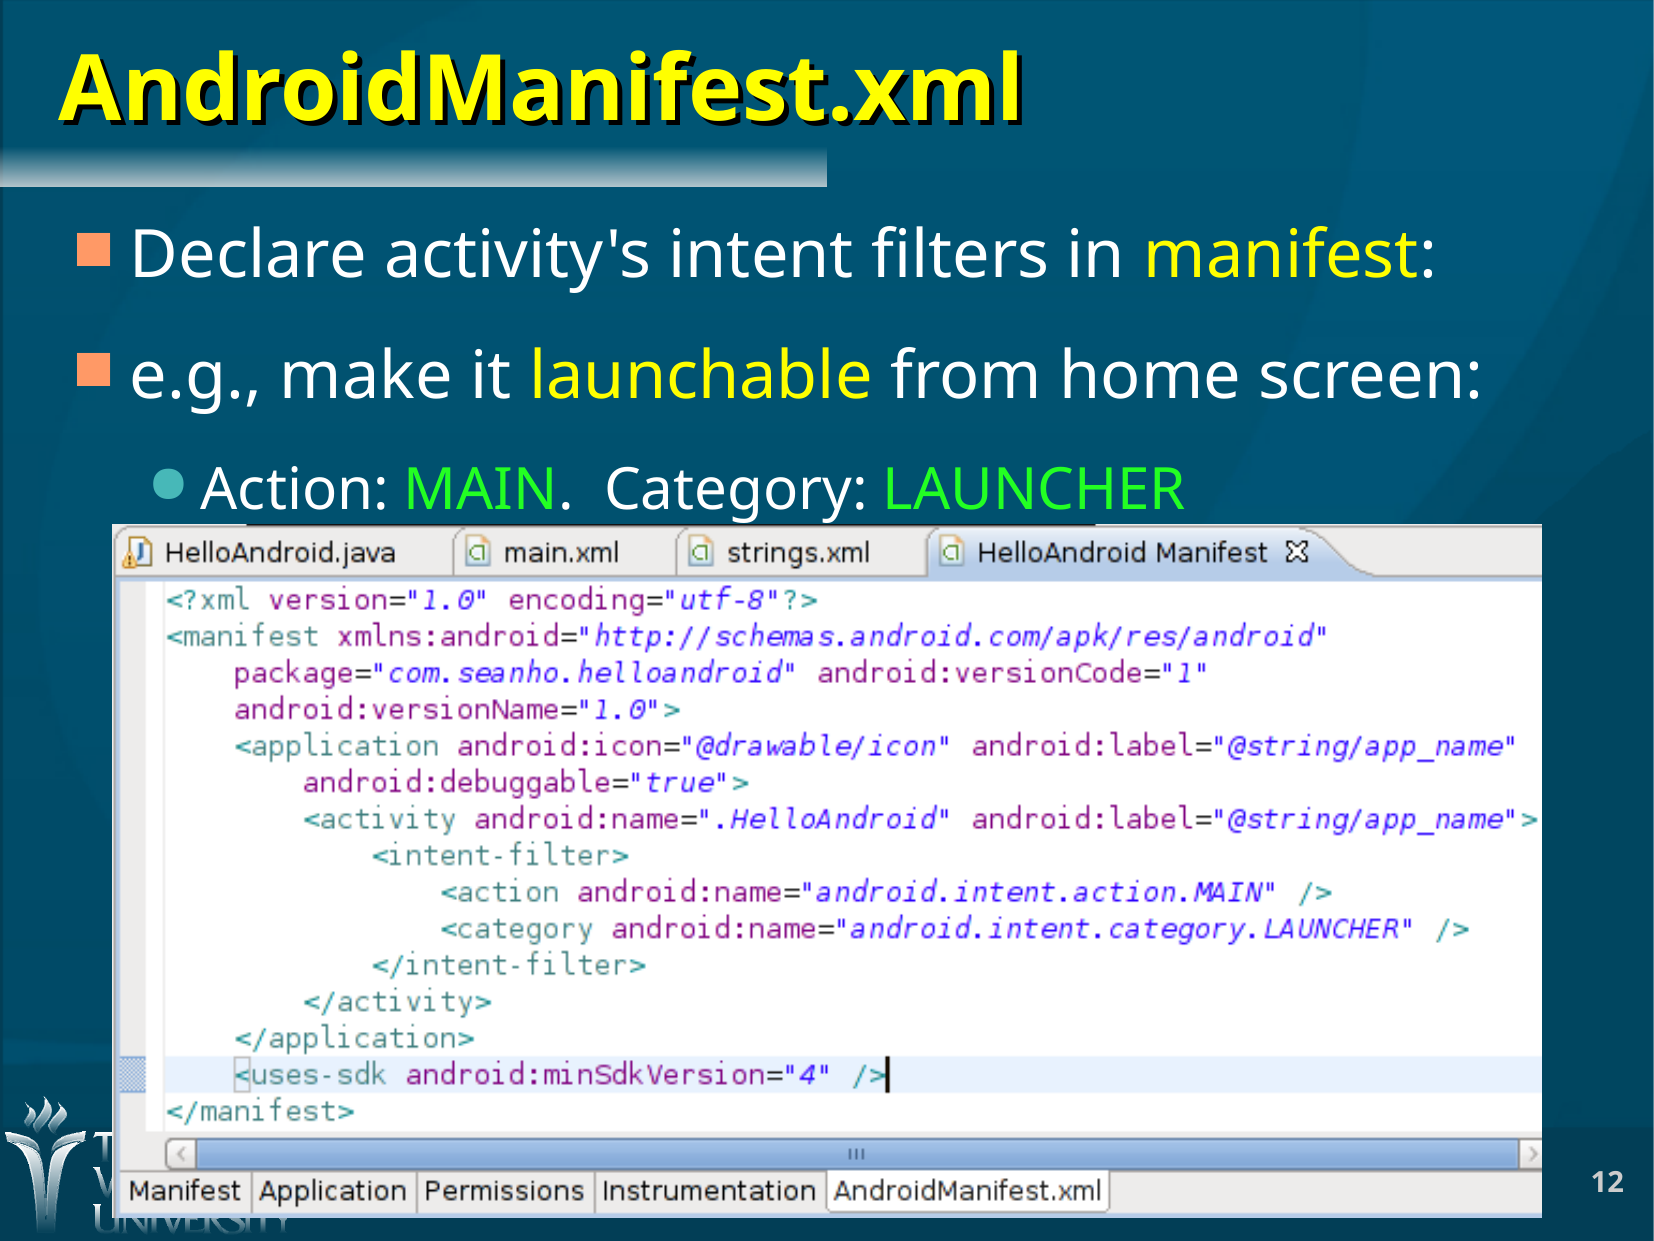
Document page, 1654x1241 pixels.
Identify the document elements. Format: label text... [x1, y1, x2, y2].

title AndroidManifest.xml [59, 19, 1595, 148]
picture [112, 525, 1541, 1218]
list Declare activity's intent filters in manifest: e.g., make it launchable from home screen: Action: MAIN. Category: LAUNCHER [59, 206, 1625, 1026]
picture [38, 1227, 54, 1232]
